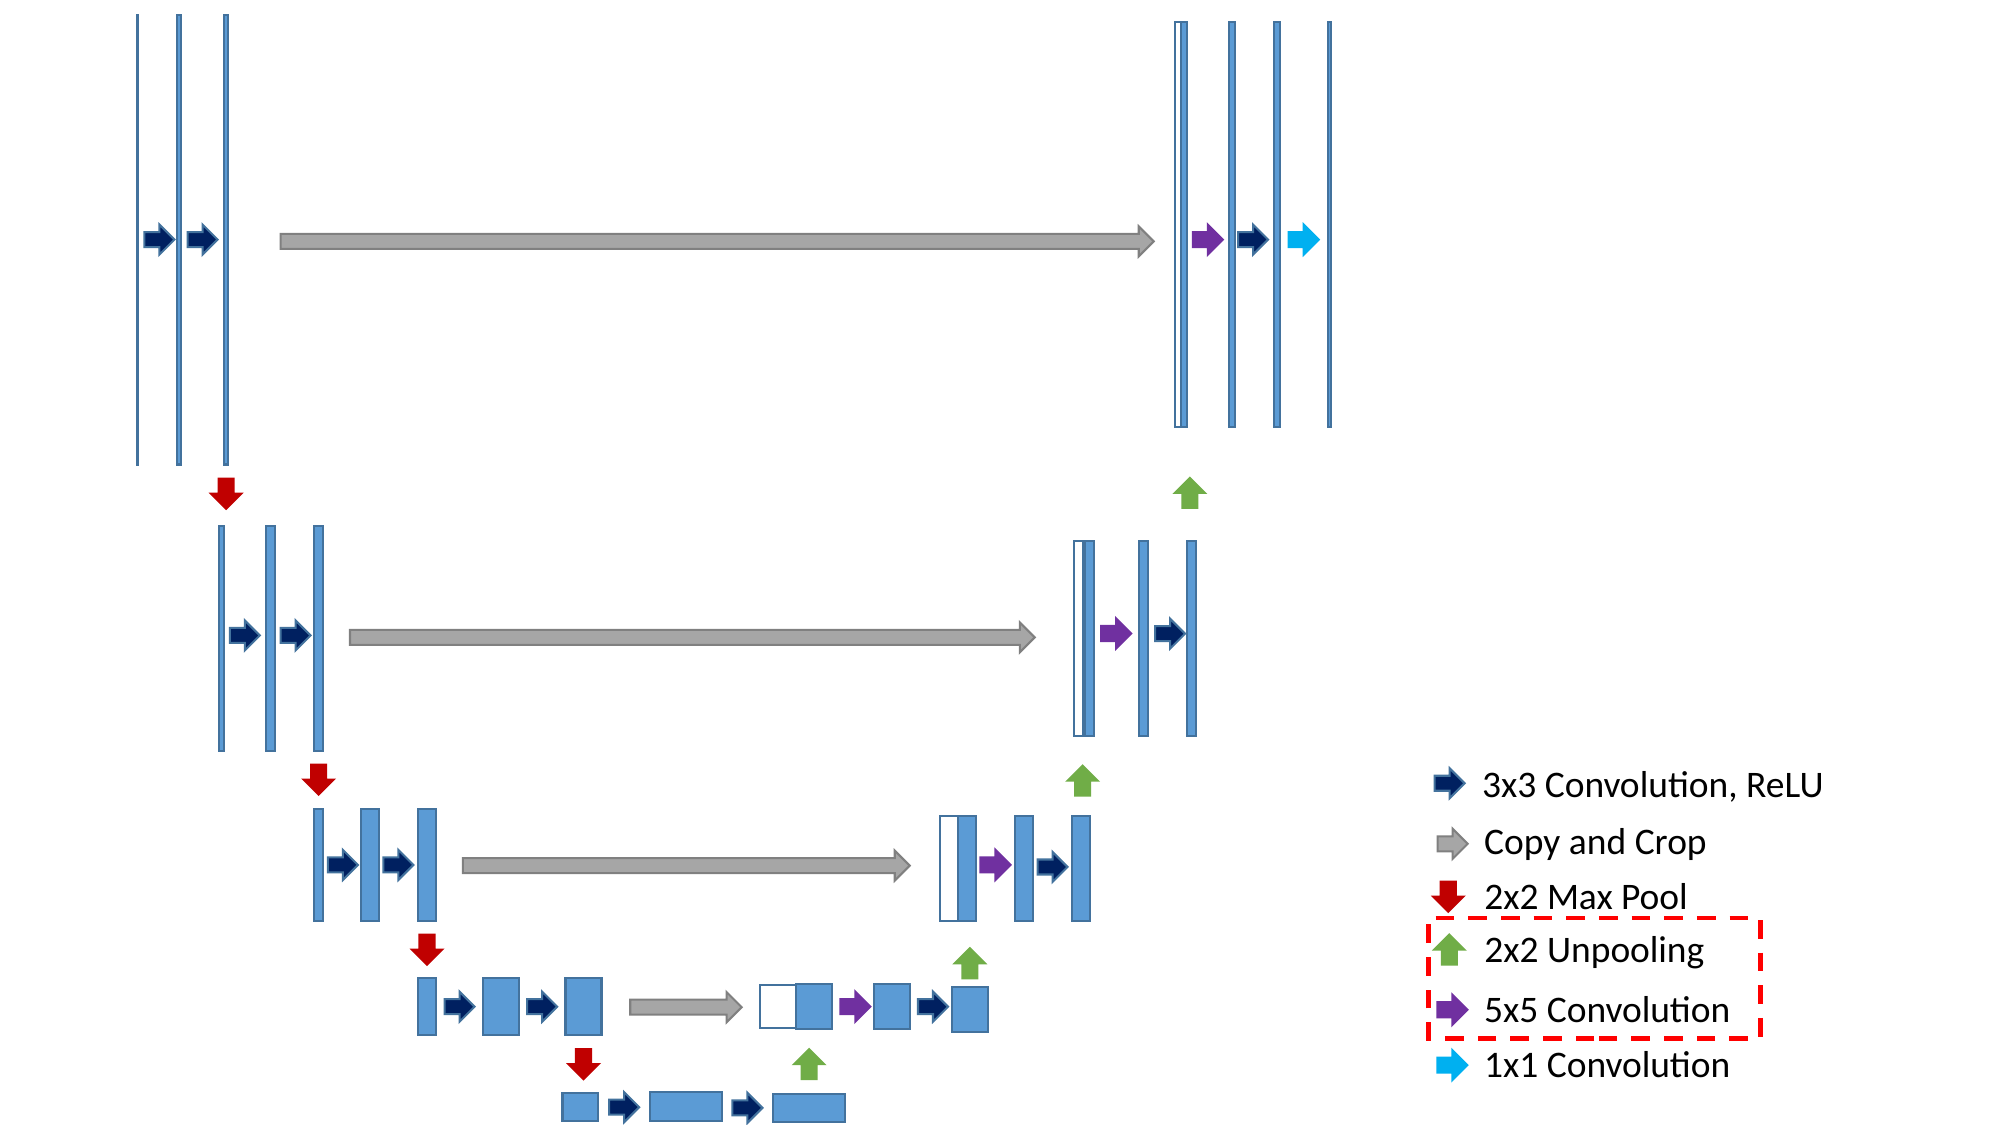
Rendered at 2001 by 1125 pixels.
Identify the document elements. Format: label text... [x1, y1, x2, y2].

text_box [418, 978, 437, 1036]
text_box [1138, 541, 1148, 736]
text_box [360, 808, 379, 922]
text_box [1434, 934, 1465, 965]
text_box [1238, 224, 1269, 255]
text_box [1228, 22, 1235, 428]
text_box [649, 1092, 722, 1121]
text_box [980, 849, 1011, 880]
text_box [187, 224, 218, 255]
text_box [1187, 541, 1196, 736]
text_box [1174, 22, 1187, 428]
text_box [1037, 851, 1068, 882]
text_box [1434, 768, 1465, 799]
text_box [940, 816, 977, 922]
text_box [794, 1049, 825, 1080]
text_box [1074, 541, 1084, 736]
text_box [223, 14, 229, 465]
text_box [873, 984, 910, 1030]
text_box [1288, 224, 1319, 255]
text_box [527, 991, 558, 1022]
text_box [412, 934, 443, 965]
text_box [1192, 224, 1223, 255]
text_box [280, 226, 1154, 257]
text_box [350, 622, 1035, 653]
text_box 3x3 Convolution, ReLU [1467, 752, 1839, 813]
text_box [1067, 765, 1098, 796]
text_box [303, 764, 334, 795]
text_box [1273, 22, 1280, 428]
text_box [1155, 618, 1186, 649]
text_box [211, 478, 242, 509]
text_box [462, 850, 910, 881]
text_box [951, 987, 988, 1033]
text_box [444, 991, 475, 1022]
text_box [1072, 816, 1091, 922]
text_box Copy and Crop [1469, 809, 1722, 870]
text_box [1437, 828, 1468, 859]
text_box [280, 620, 311, 651]
text_box [562, 1092, 599, 1122]
text_box [732, 1092, 763, 1123]
text_box [229, 620, 260, 651]
text_box [314, 808, 324, 922]
text_box [609, 1092, 640, 1123]
text_box [568, 1049, 599, 1080]
text_box [630, 992, 742, 1023]
text_box [482, 978, 519, 1036]
text_box [918, 991, 949, 1022]
text_box [1174, 477, 1205, 508]
text_box [383, 849, 414, 880]
text_box [1437, 994, 1468, 1025]
text_box [1327, 22, 1331, 428]
text_box 2x2 Unpooling [1469, 917, 1720, 977]
text_box [314, 526, 324, 752]
text_box [176, 14, 182, 465]
text_box [265, 526, 275, 752]
text_box [565, 978, 602, 1036]
text_box [327, 849, 358, 880]
text_box [1433, 881, 1464, 912]
text_box 2x2 Max Pool [1469, 864, 1703, 917]
text_box [1014, 816, 1033, 922]
text_box [219, 526, 224, 752]
text_box 1x1 Convolution [1469, 1033, 1746, 1093]
text_box 5x5 Convolution [1469, 977, 1746, 1033]
text_box [1085, 541, 1095, 736]
text_box [144, 224, 175, 255]
text_box [1437, 1050, 1468, 1081]
text_box [418, 808, 437, 922]
text_box [840, 991, 871, 1022]
text_box [954, 948, 985, 979]
text_box [773, 1093, 846, 1123]
text_box [1101, 618, 1132, 649]
text_box [760, 984, 832, 1030]
